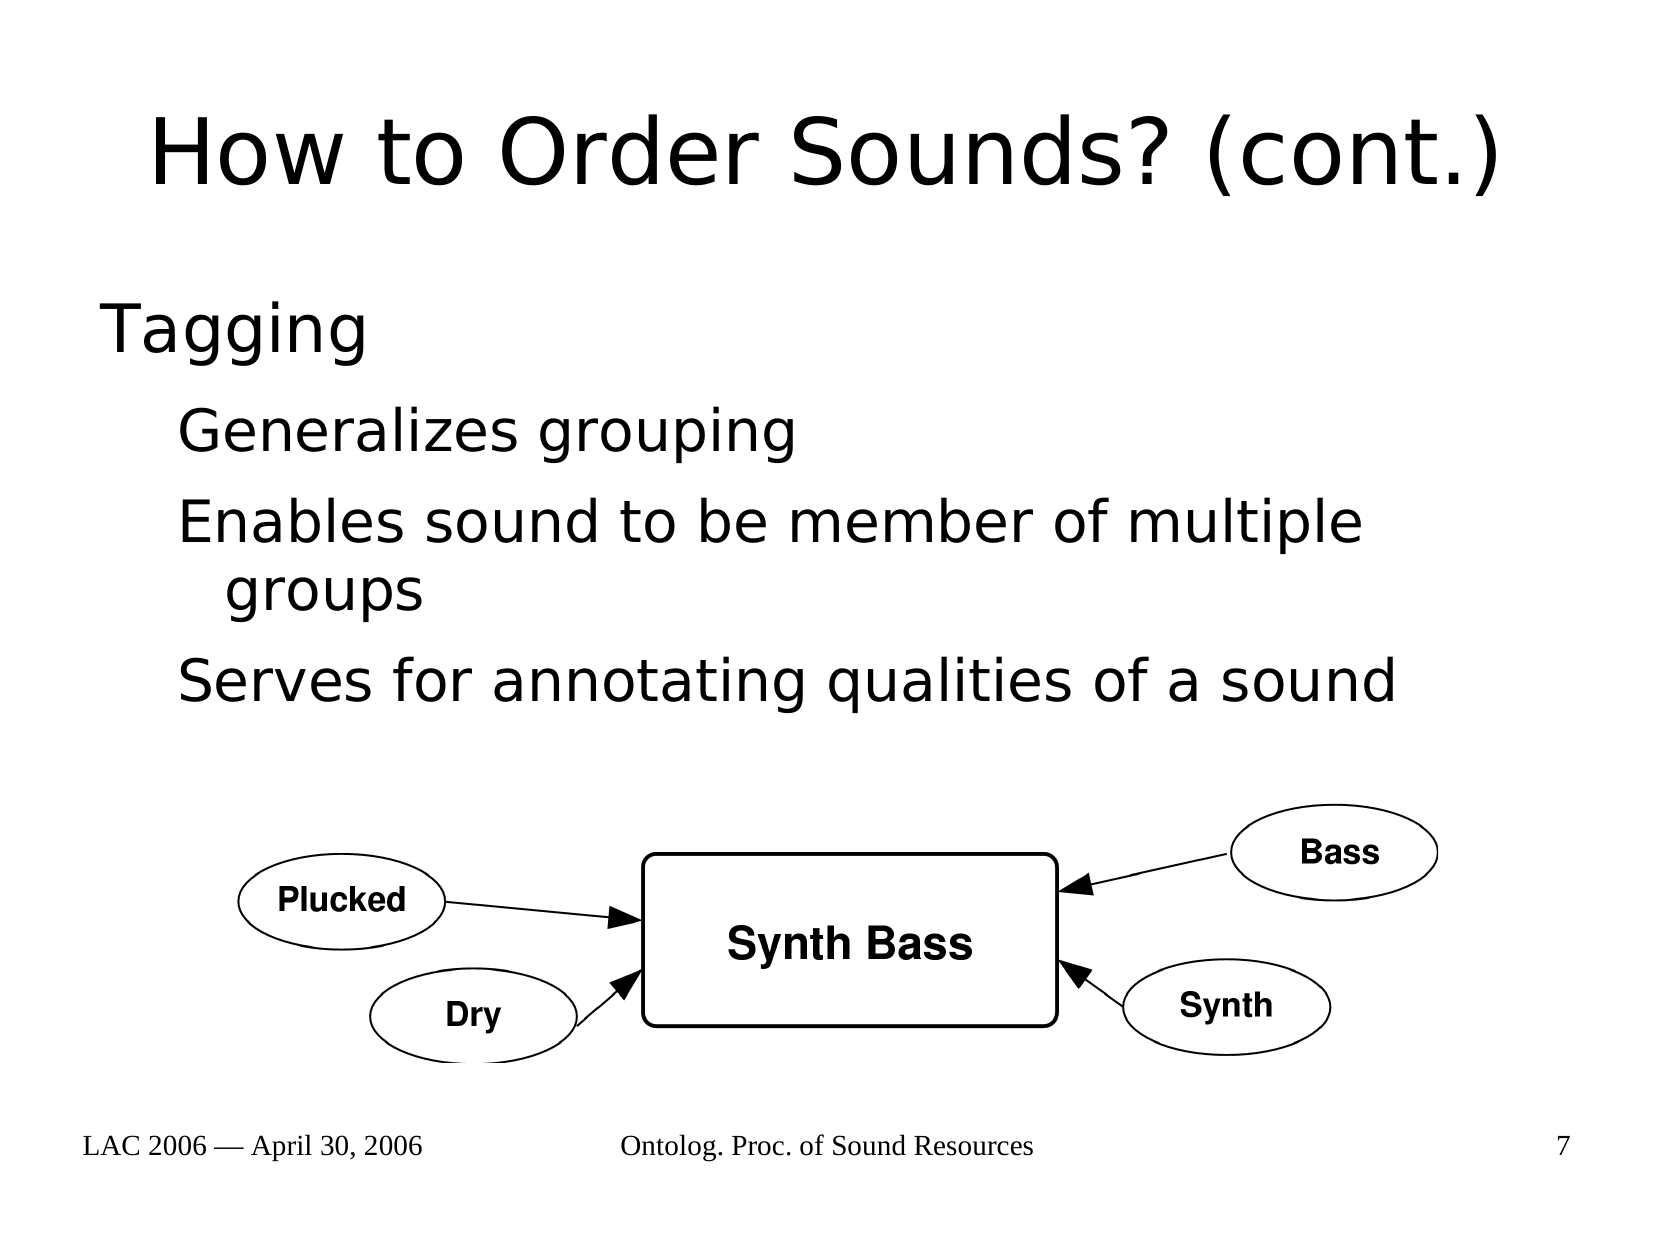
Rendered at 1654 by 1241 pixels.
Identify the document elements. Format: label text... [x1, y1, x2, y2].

picture [236, 802, 1439, 1063]
title How to Order Sounds? (cont.) [82, 49, 1571, 257]
list Tagging Generalizes grouping Enables sound to be member of multiple groups Serves for annotating qualities of a sound [82, 290, 1571, 1109]
